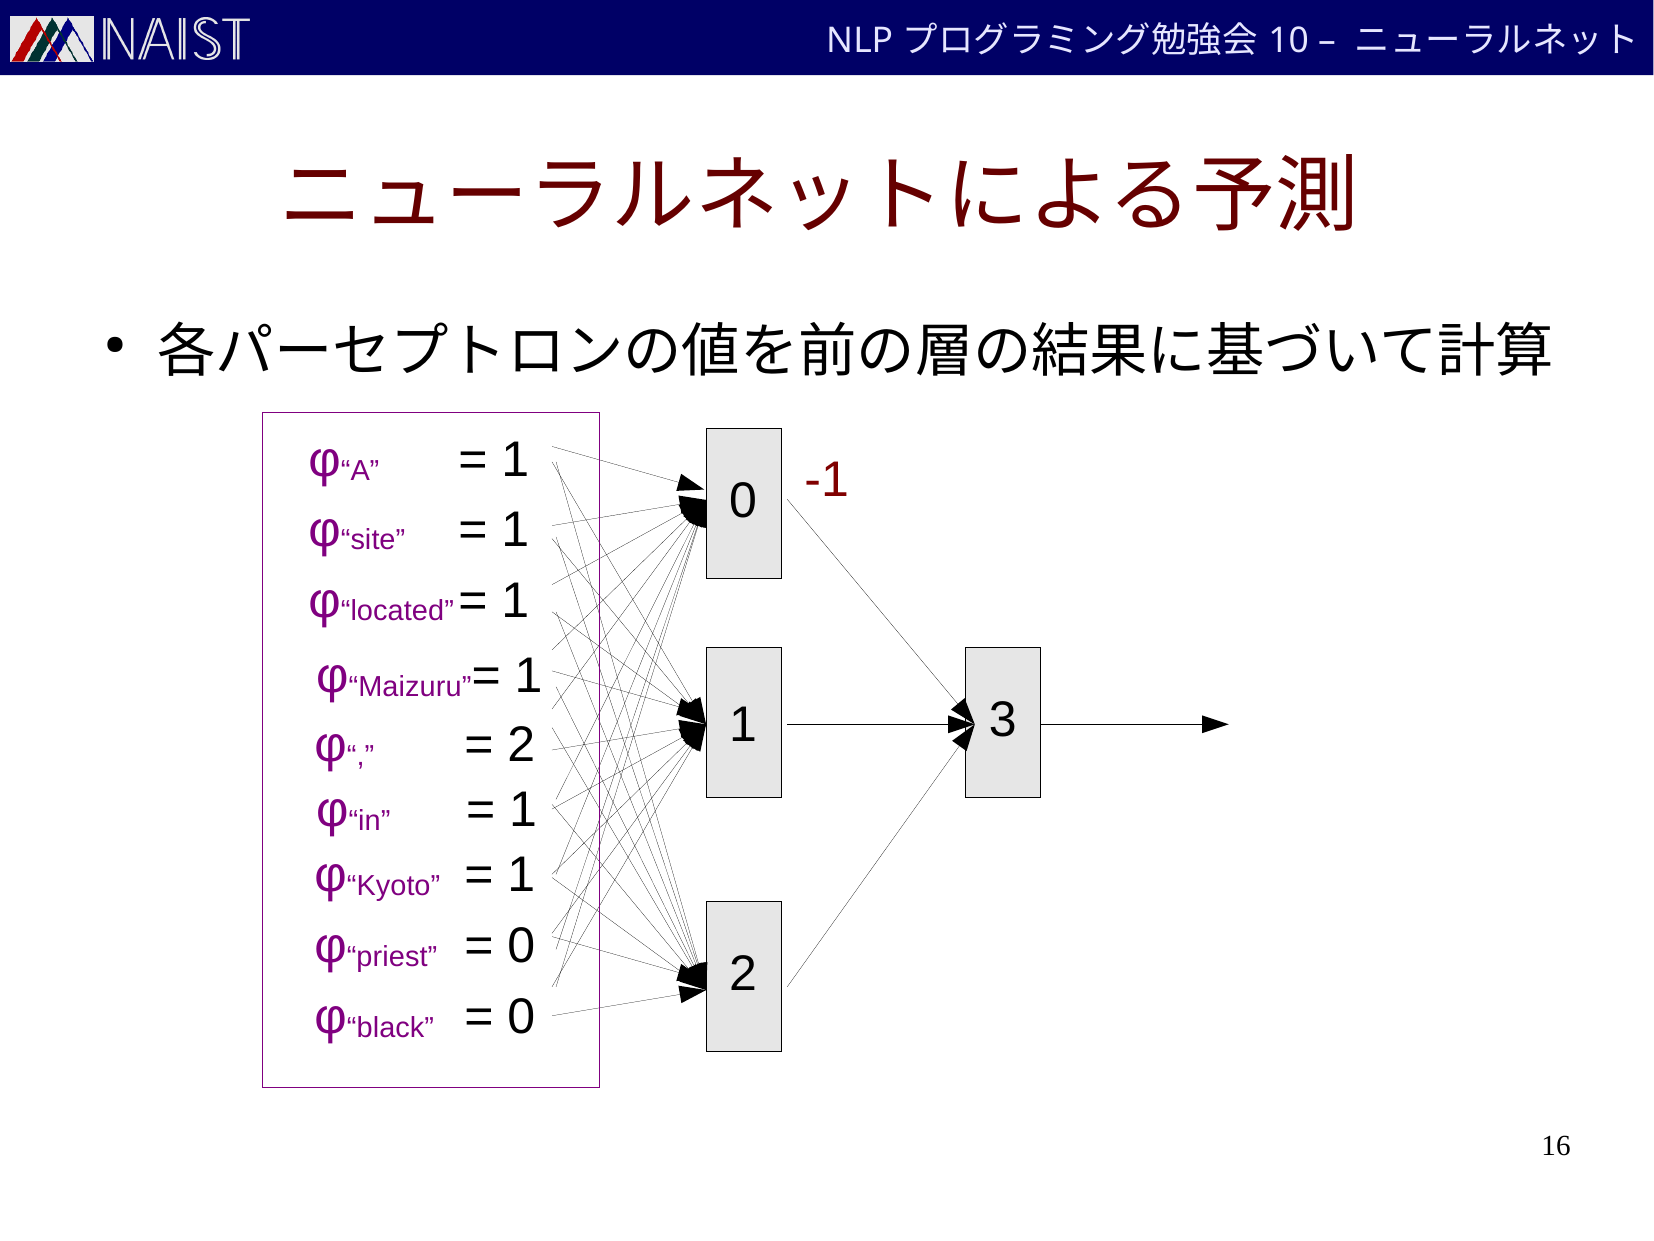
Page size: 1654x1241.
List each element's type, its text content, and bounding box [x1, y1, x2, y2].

text_box [706, 901, 782, 1052]
picture [102, 17, 251, 60]
text_box φ“located” = 1 [293, 564, 545, 652]
text_box [706, 647, 782, 798]
text_box φ“black” = 0 [299, 980, 551, 1069]
text_box -1 [789, 443, 864, 515]
list 各パーセプトロンの値を前の層の結果に基づいて計算 [86, 303, 1576, 417]
text_box 3 [974, 683, 1032, 755]
list 各パーセプトロンの値を前の層の結果に基づいて計算 [263, 413, 599, 417]
text_box 0 [714, 464, 772, 536]
title ニューラルネットによる予測 [75, 92, 1564, 285]
text_box φ“Kyoto” = 1 [299, 839, 551, 910]
text_box [965, 647, 1041, 798]
text_box φ“Maizuru”= 1 [301, 639, 558, 727]
text_box φ“A” = 1 [293, 424, 545, 493]
picture [10, 16, 94, 62]
text_box φ“,” = 2 [299, 708, 551, 797]
text_box [706, 428, 782, 579]
text_box φ“site” = 1 [293, 493, 545, 564]
text_box 2 [714, 937, 772, 1008]
text_box φ“priest” = 0 [299, 910, 551, 980]
text_box 1 [714, 689, 772, 760]
text_box φ“in” = 1 [301, 774, 552, 862]
